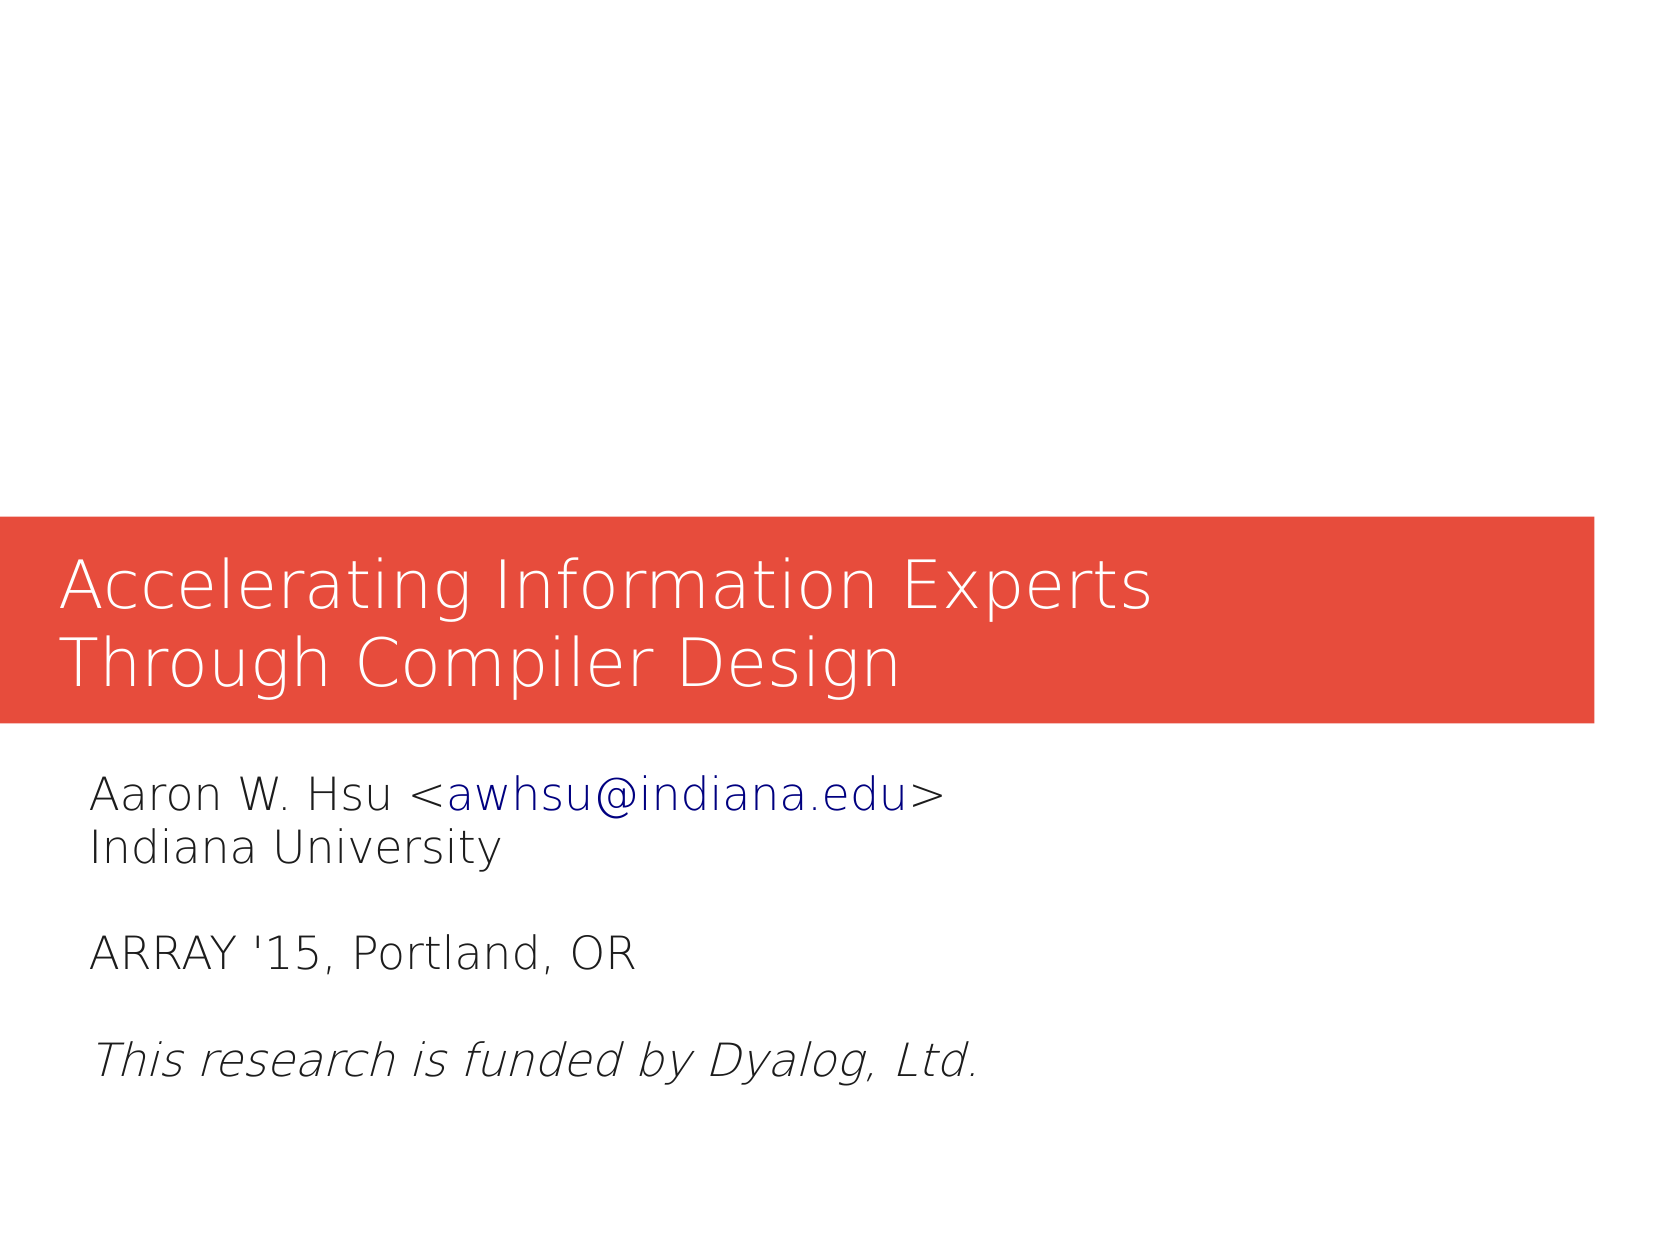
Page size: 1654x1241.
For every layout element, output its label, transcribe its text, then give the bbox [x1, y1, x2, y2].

title Accelerating Information Experts Through Compiler Design [59, 546, 1595, 694]
subtitle Aaron W. Hsu <awhsu@indiana.edu> Indiana University ARRAY '15, Portland, OR This research is funded by Dyalog, Ltd. [88, 767, 1595, 1182]
